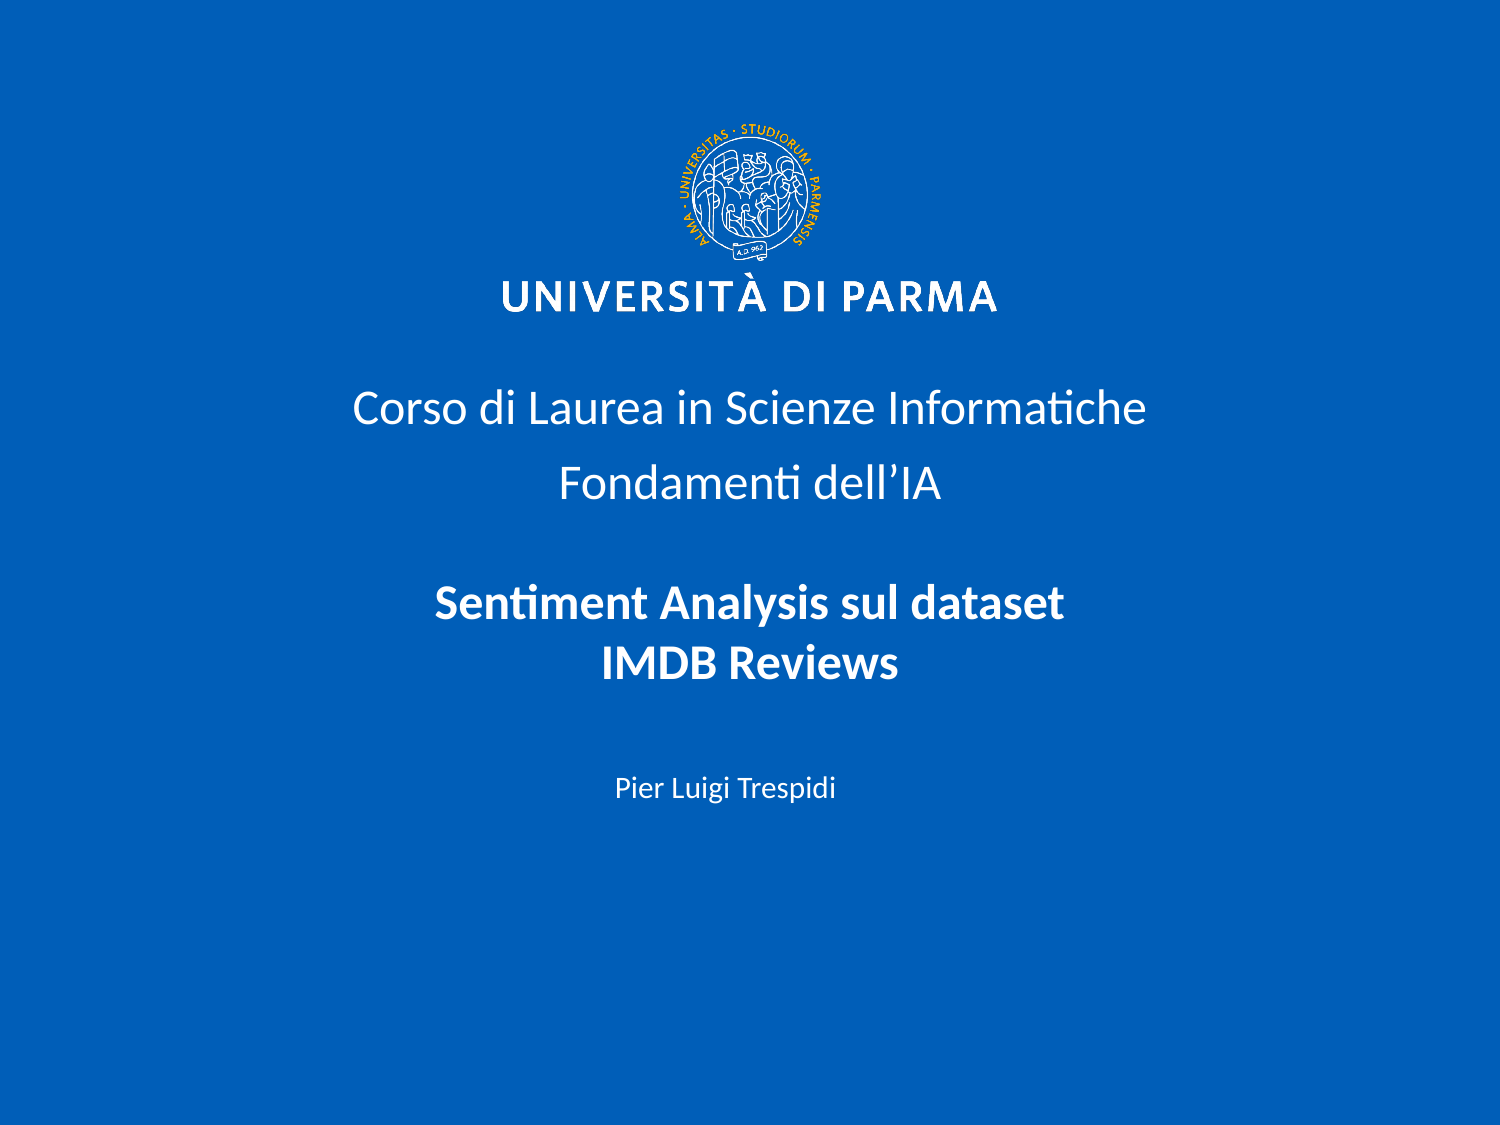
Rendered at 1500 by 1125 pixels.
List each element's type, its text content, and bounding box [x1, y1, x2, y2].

text_box Sentiment Analysis sul dataset IMDB Reviews [379, 561, 1121, 697]
text_box Fondamenti dell’IA [236, 442, 1264, 518]
text_box Pier Luigi Trespidi [599, 760, 938, 813]
picture [503, 124, 997, 312]
text_box Corso di Laurea in Scienze Informatiche [236, 367, 1264, 442]
